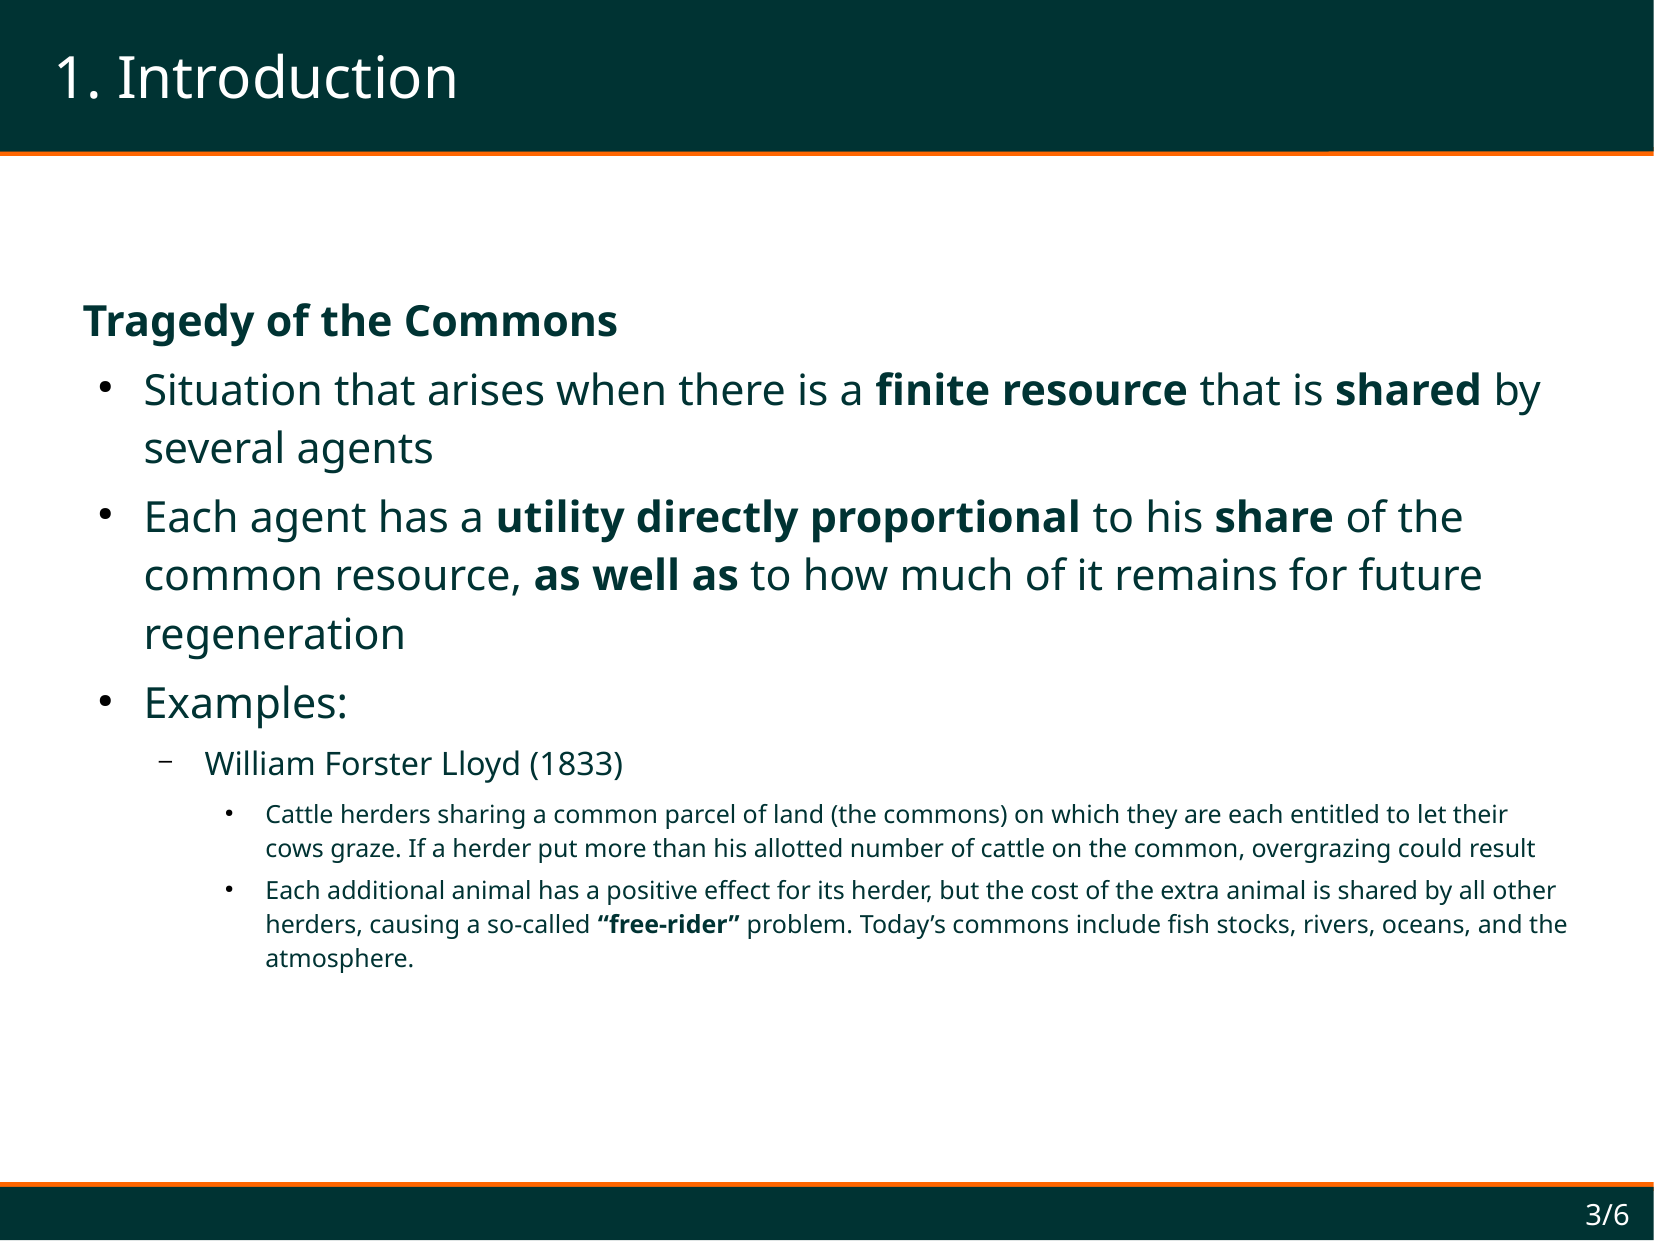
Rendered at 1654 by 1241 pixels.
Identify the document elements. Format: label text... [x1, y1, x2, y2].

title 1. Introduction [0, 0, 1329, 152]
list Tragedy of the Commons Situation that arises when there is a finite resource that is shared by several agents Each agent has a utility directly proportional to his share of the common resource, as well as to how much of it remains for future regeneration Examples: William Forster Lloyd (1833) Cattle herders sharing a common parcel of land (the commons) on which they are each entitled to let their cows graze. If a herder put more than his allotted number of cattle on the common, overgrazing could result Each additional animal has a positive effect for its herder, but the cost of the extra animal is shared by all other herders, causing a so-called “free-rider” problem. Today’s commons include fish stocks, rivers, oceans, and the atmosphere. [82, 290, 1571, 1010]
